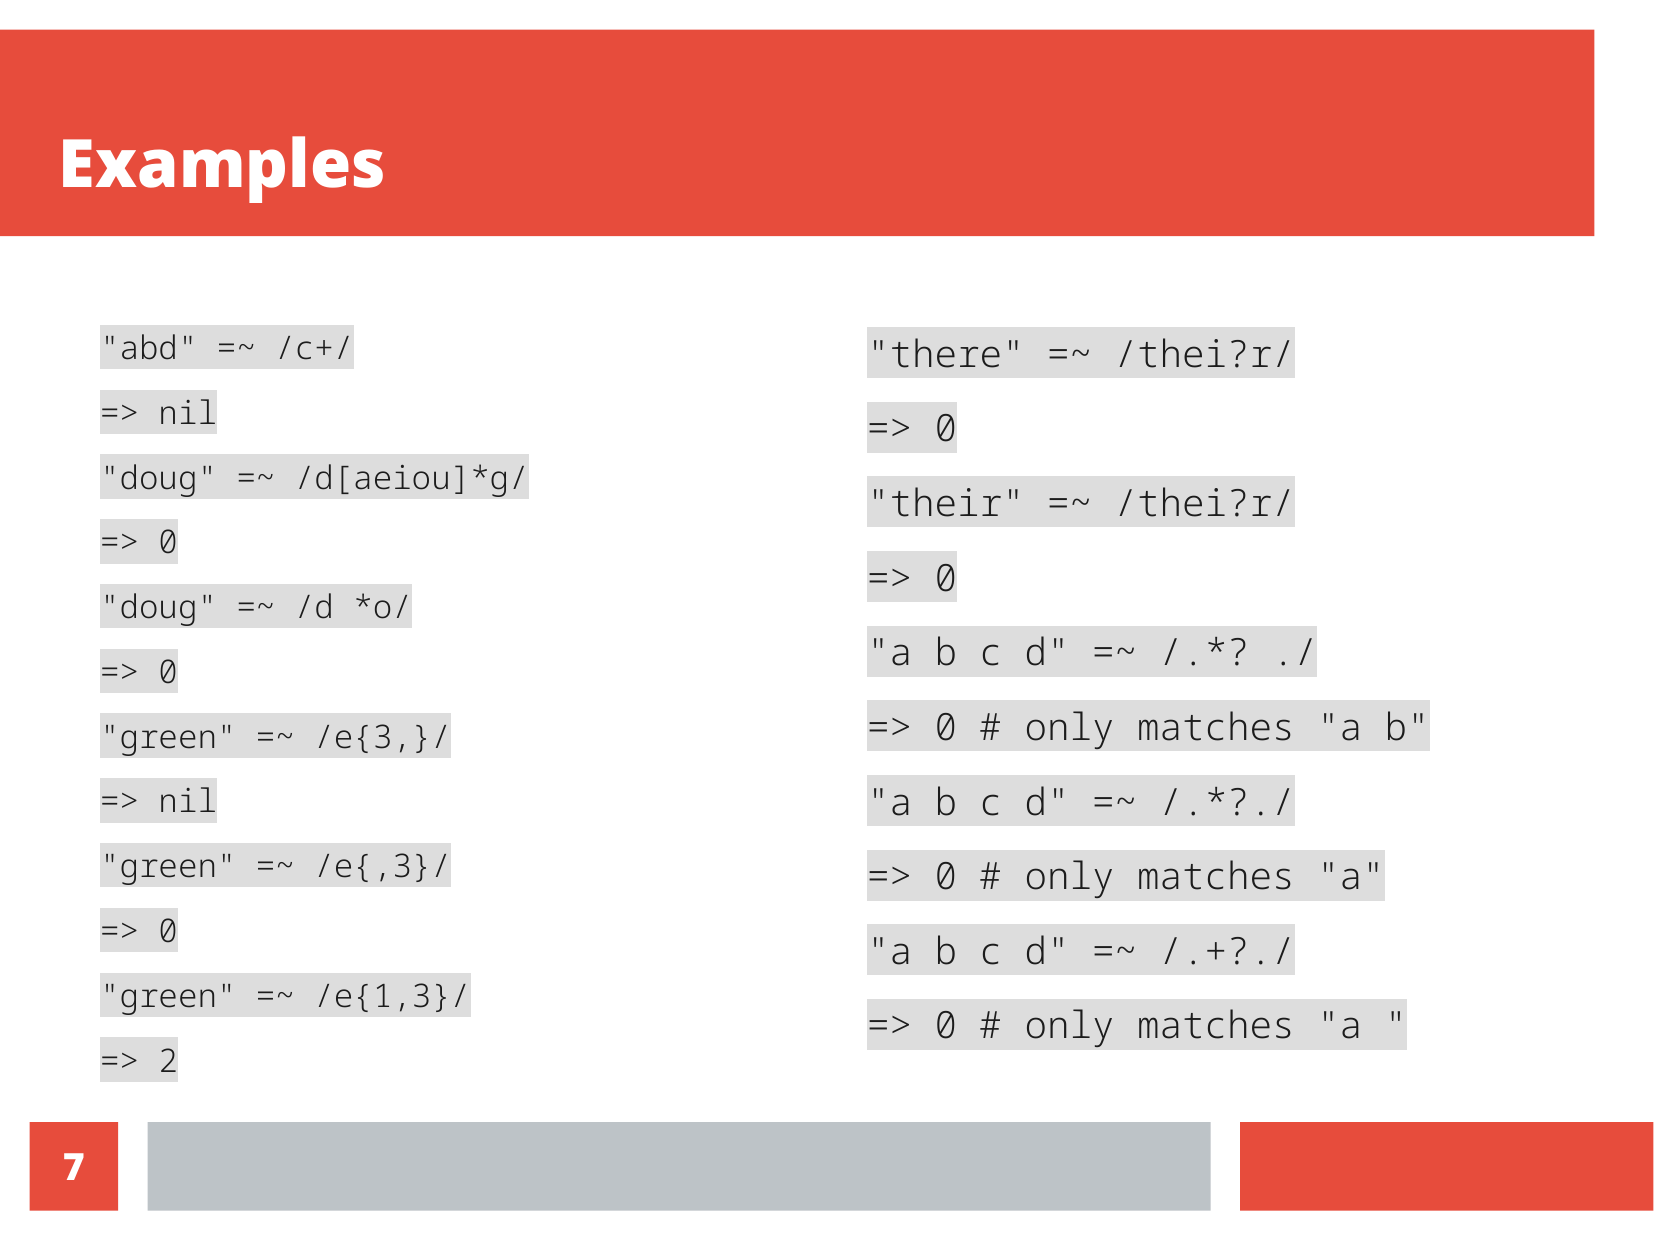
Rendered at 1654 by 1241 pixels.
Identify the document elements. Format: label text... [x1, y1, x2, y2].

list "abd" =~ /c+/ => nil "doug" =~ /d[aeiou]*g/ => 0 "doug" =~ /d *o/ => 0 "green" =~ /e{3,}/ => nil "green" =~ /e{,3}/ => 0 "green" =~ /e{1,3}/ => 2 [59, 324, 775, 1093]
title Examples [59, 59, 1595, 207]
list "there" =~ /thei?r/ => 0 "their" =~ /thei?r/ => 0 "a b c d" =~ /.*? ./ => 0 # only matches "a b" "a b c d" =~ /.*?./ => 0 # only matches "a" "a b c d" =~ /.+?./ => 0 # only matches "a " [819, 327, 1536, 1095]
